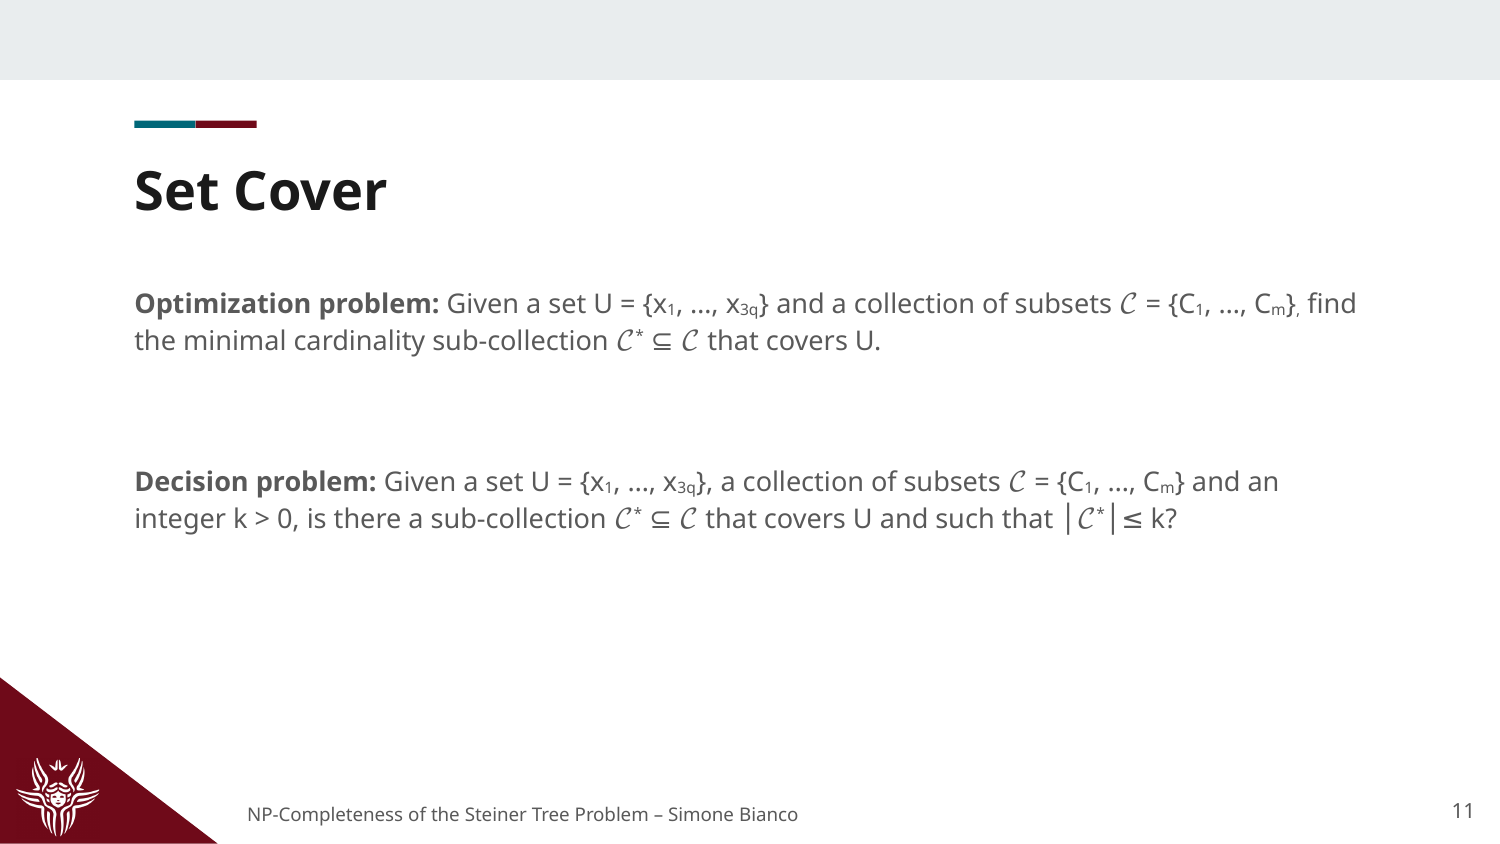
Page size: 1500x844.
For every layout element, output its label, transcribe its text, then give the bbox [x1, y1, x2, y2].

slide_number <number> [1400, 779, 1491, 844]
picture [16, 758, 100, 839]
subtitle NP-Completeness of the Steiner Tree Problem – Simone Bianco [232, 783, 1193, 839]
title Set Cover [119, 141, 1381, 230]
list Optimization problem: Given a set U = {x1, …, x3q} and a collection of subsets 𝒞 = {C1, …, Cm}, find the minimal cardinality sub-collection 𝒞* ⊆ 𝒞 that covers U. Decision problem: Given a set U = {x1, …, x3q}, a collection of subsets 𝒞 = {C1, …, Cm} and an integer k > 0, is there a sub-collection 𝒞* ⊆ 𝒞 that covers U and such that │𝒞*│≤ k? [119, 266, 1393, 686]
